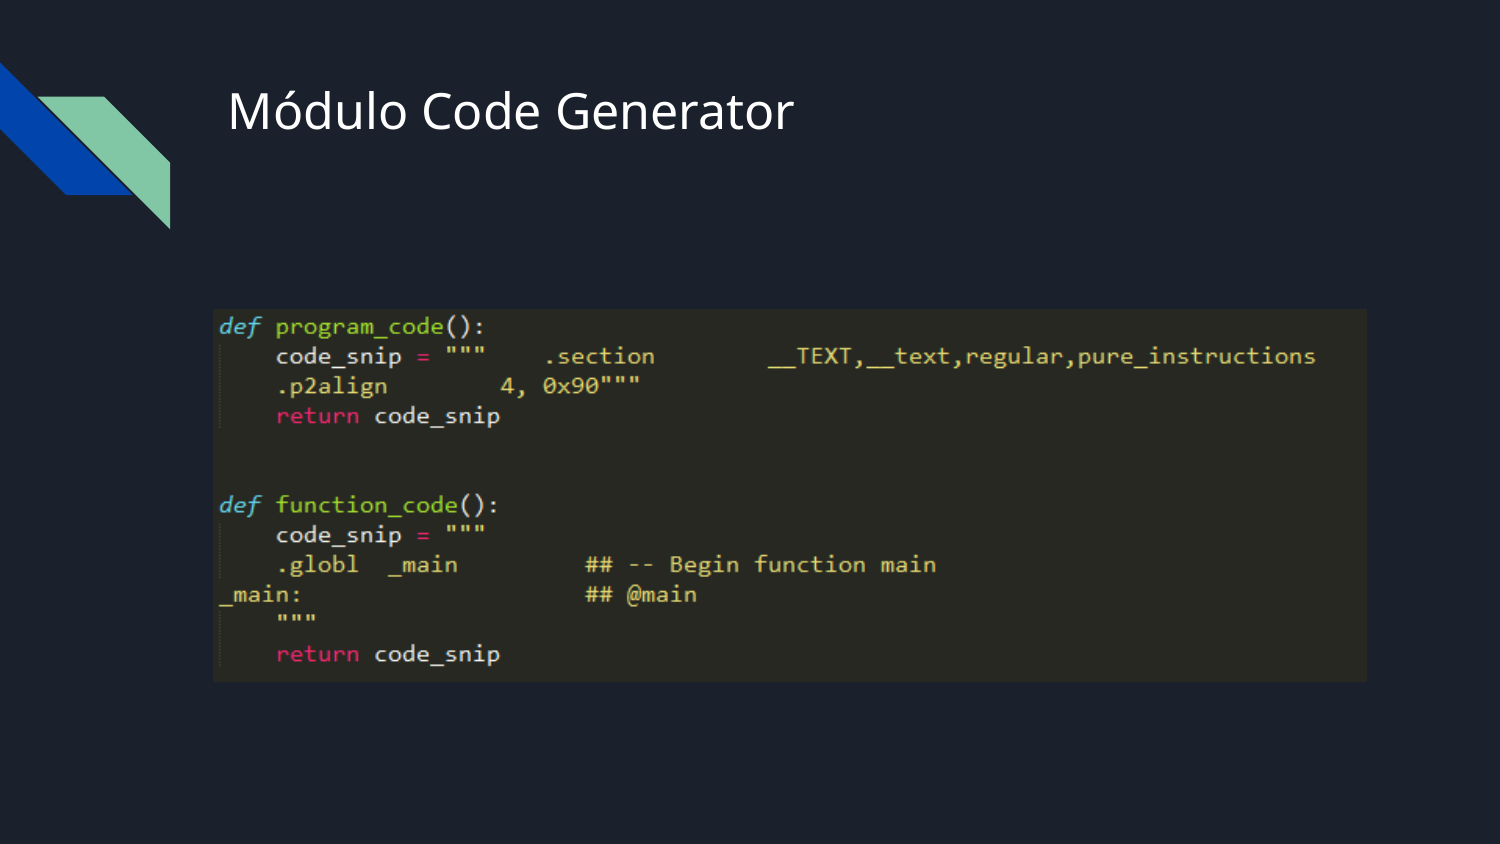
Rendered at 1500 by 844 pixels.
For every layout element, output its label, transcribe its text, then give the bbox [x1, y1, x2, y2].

title Módulo Code Generator [212, 64, 1368, 215]
picture [213, 309, 1367, 682]
